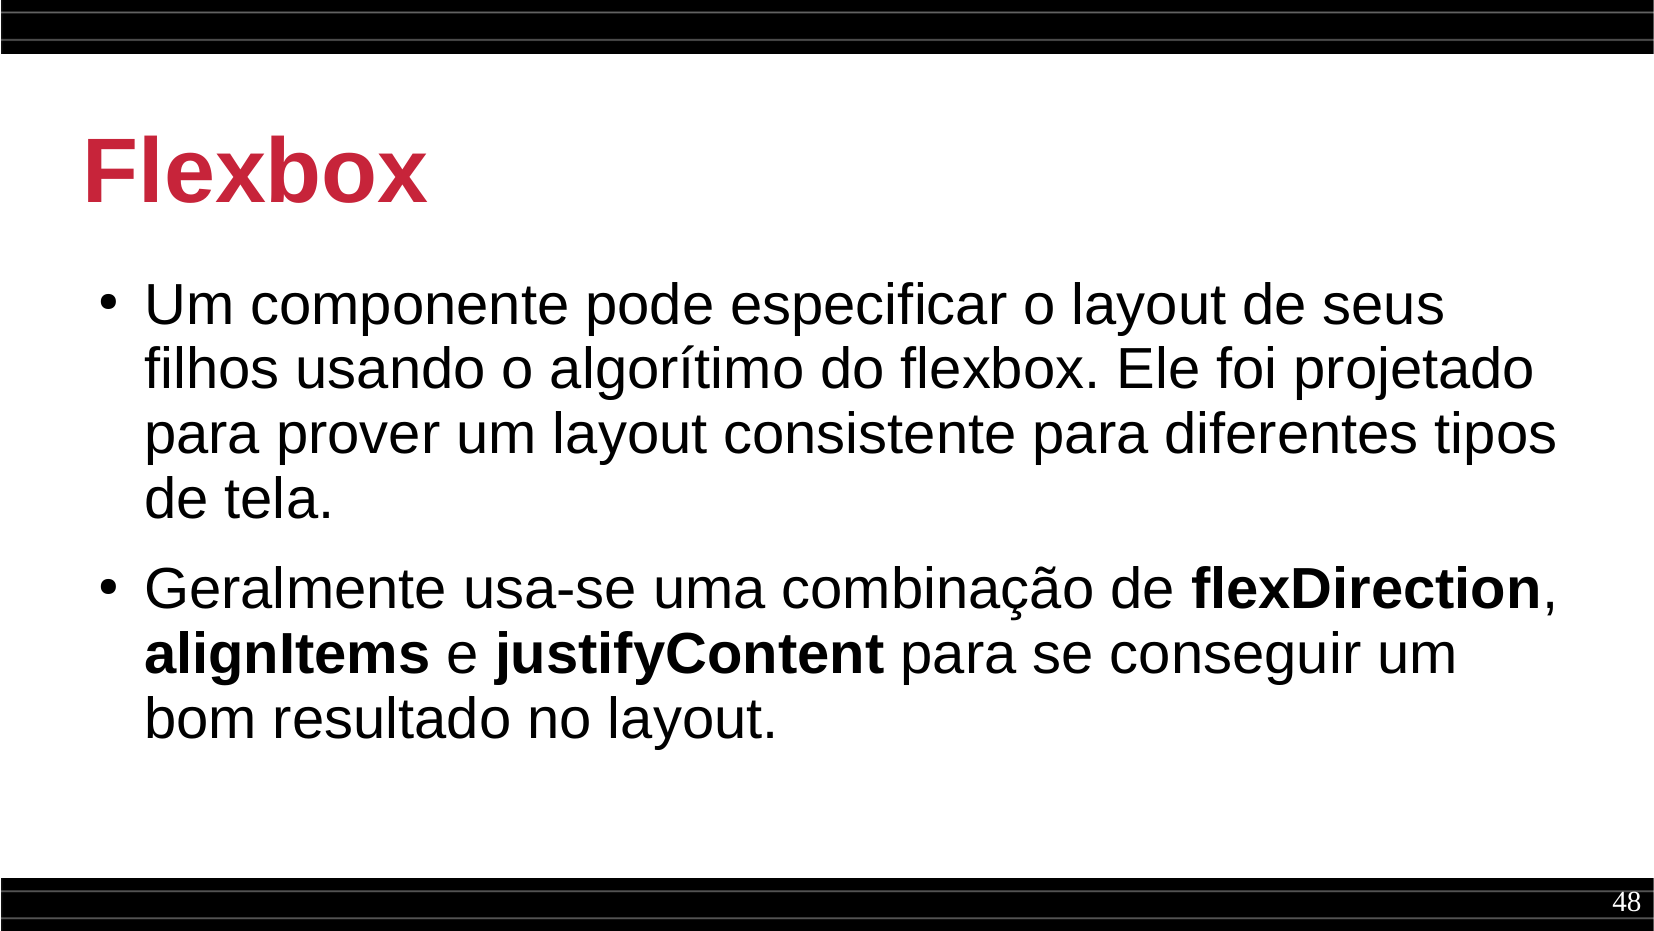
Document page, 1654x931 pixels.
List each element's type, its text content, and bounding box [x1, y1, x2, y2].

title Flexbox [82, 92, 1571, 249]
picture [1, 878, 1654, 931]
picture [1, 0, 1654, 54]
list Um componente pode especificar o layout de seus filhos usando o algorítimo do flexbox. Ele foi projetado para prover um layout consistente para diferentes tipos de tela. Geralmente usa-se uma combinação de flexDirection, alignItems e justifyContent para se conseguir um bom resultado no layout. [82, 271, 1571, 758]
